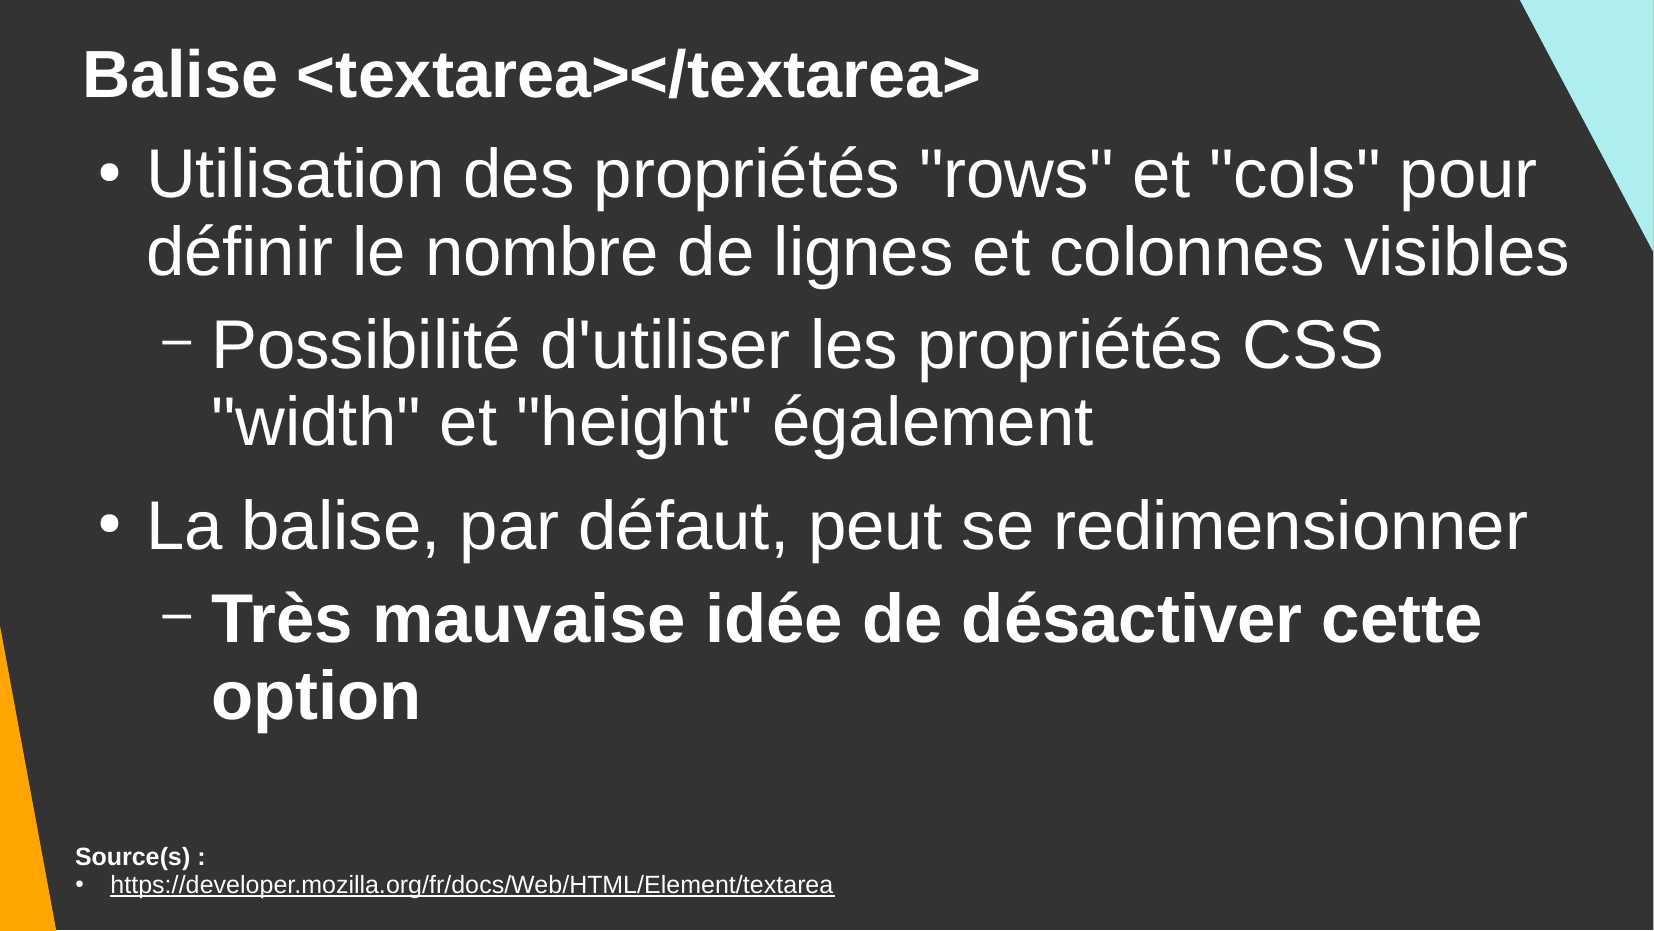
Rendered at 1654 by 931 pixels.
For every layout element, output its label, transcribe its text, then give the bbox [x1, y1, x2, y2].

list Utilisation des propriétés "rows" et "cols" pour définir le nombre de lignes et colonnes visibles Possibilité d'utiliser les propriétés CSS "width" et "height" également La balise, par défaut, peut se redimensionner Très mauvaise idée de désactiver cette option [80, 135, 1605, 798]
title Balise <textarea></textarea> [82, 37, 1571, 114]
text_box [0, 625, 57, 931]
text_box Source(s) : https://developer.mozilla.org/fr/docs/Web/HTML/Element/textarea [60, 835, 1546, 907]
text_box [1519, 0, 1654, 254]
